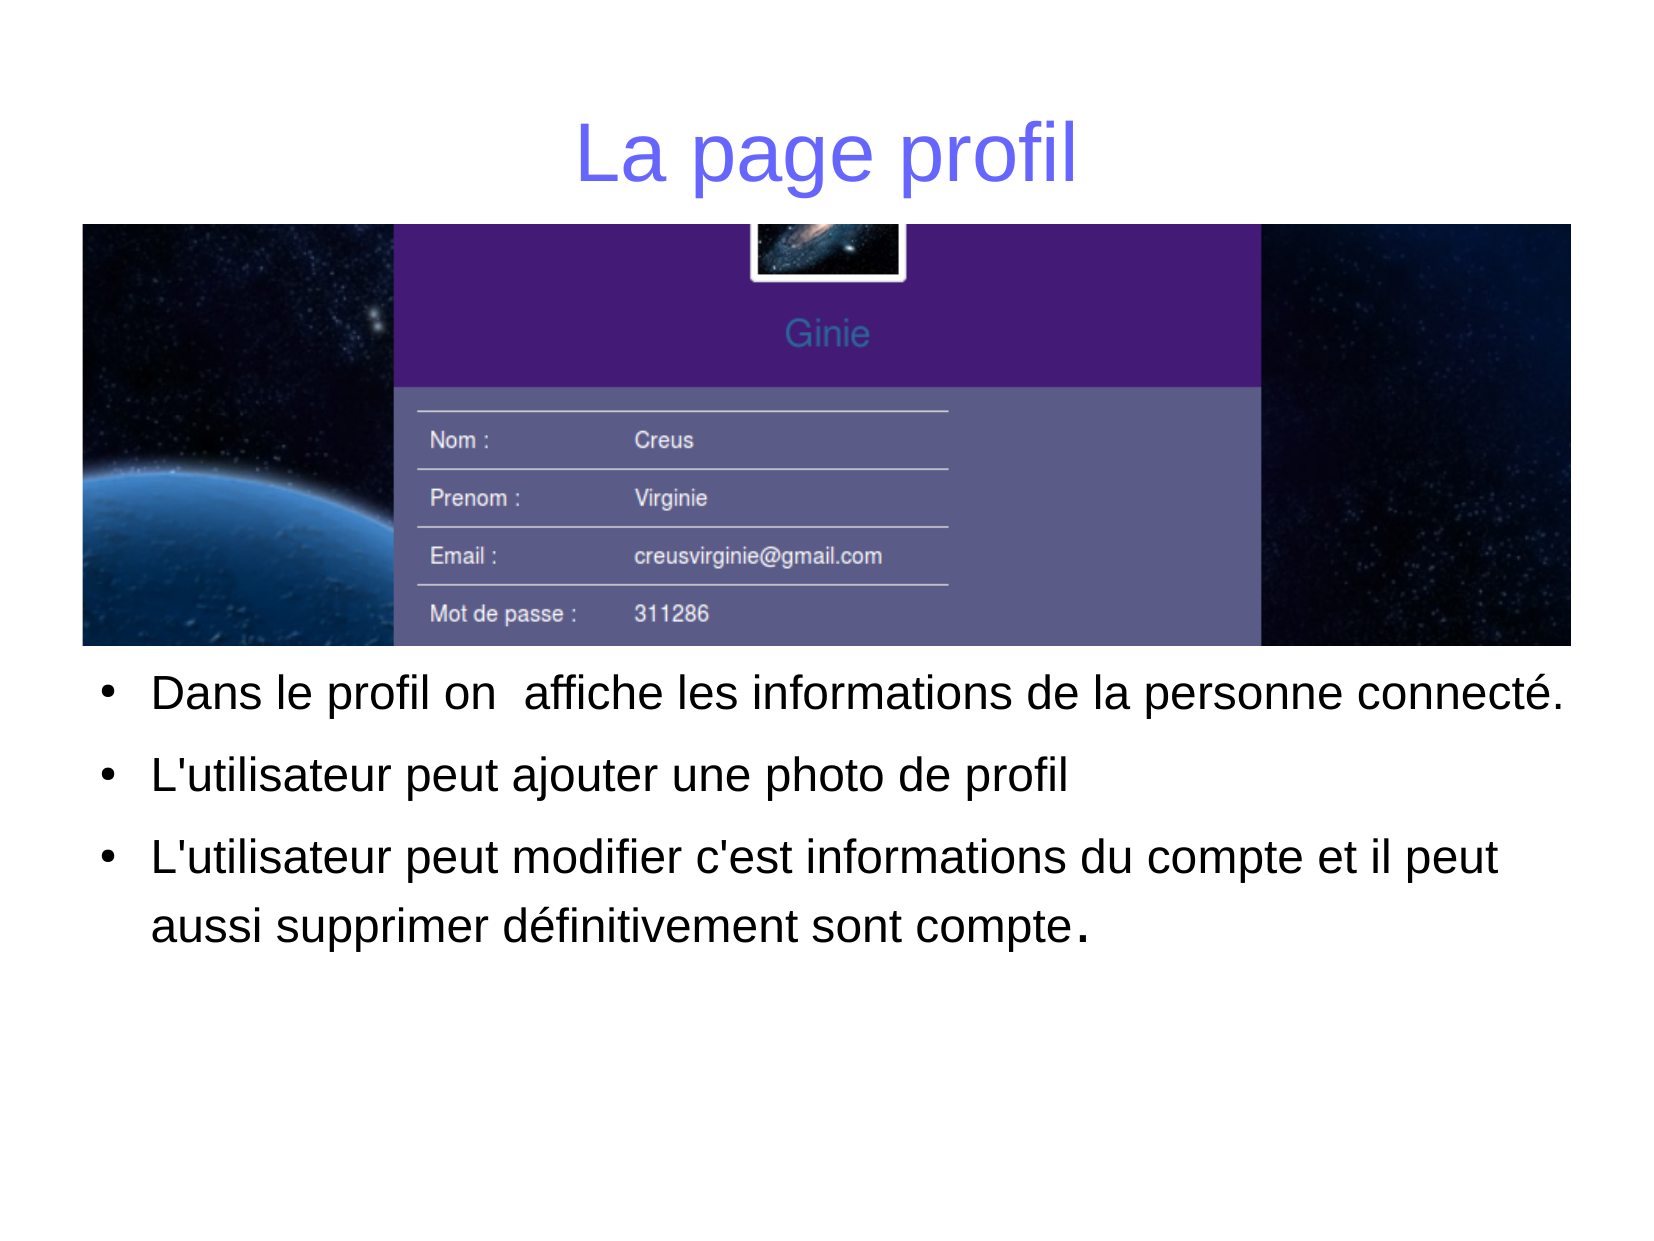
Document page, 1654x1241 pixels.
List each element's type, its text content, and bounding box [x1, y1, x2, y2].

title La page profil [82, 49, 1571, 224]
list [82, 224, 1571, 646]
list Dans le profil on affiche les informations de la personne connecté. L'utilisateur peut ajouter une photo de profil L'utilisateur peut modifier c'est informations du compte et il peut aussi supprimer définitivement sont compte. [82, 665, 1571, 1009]
